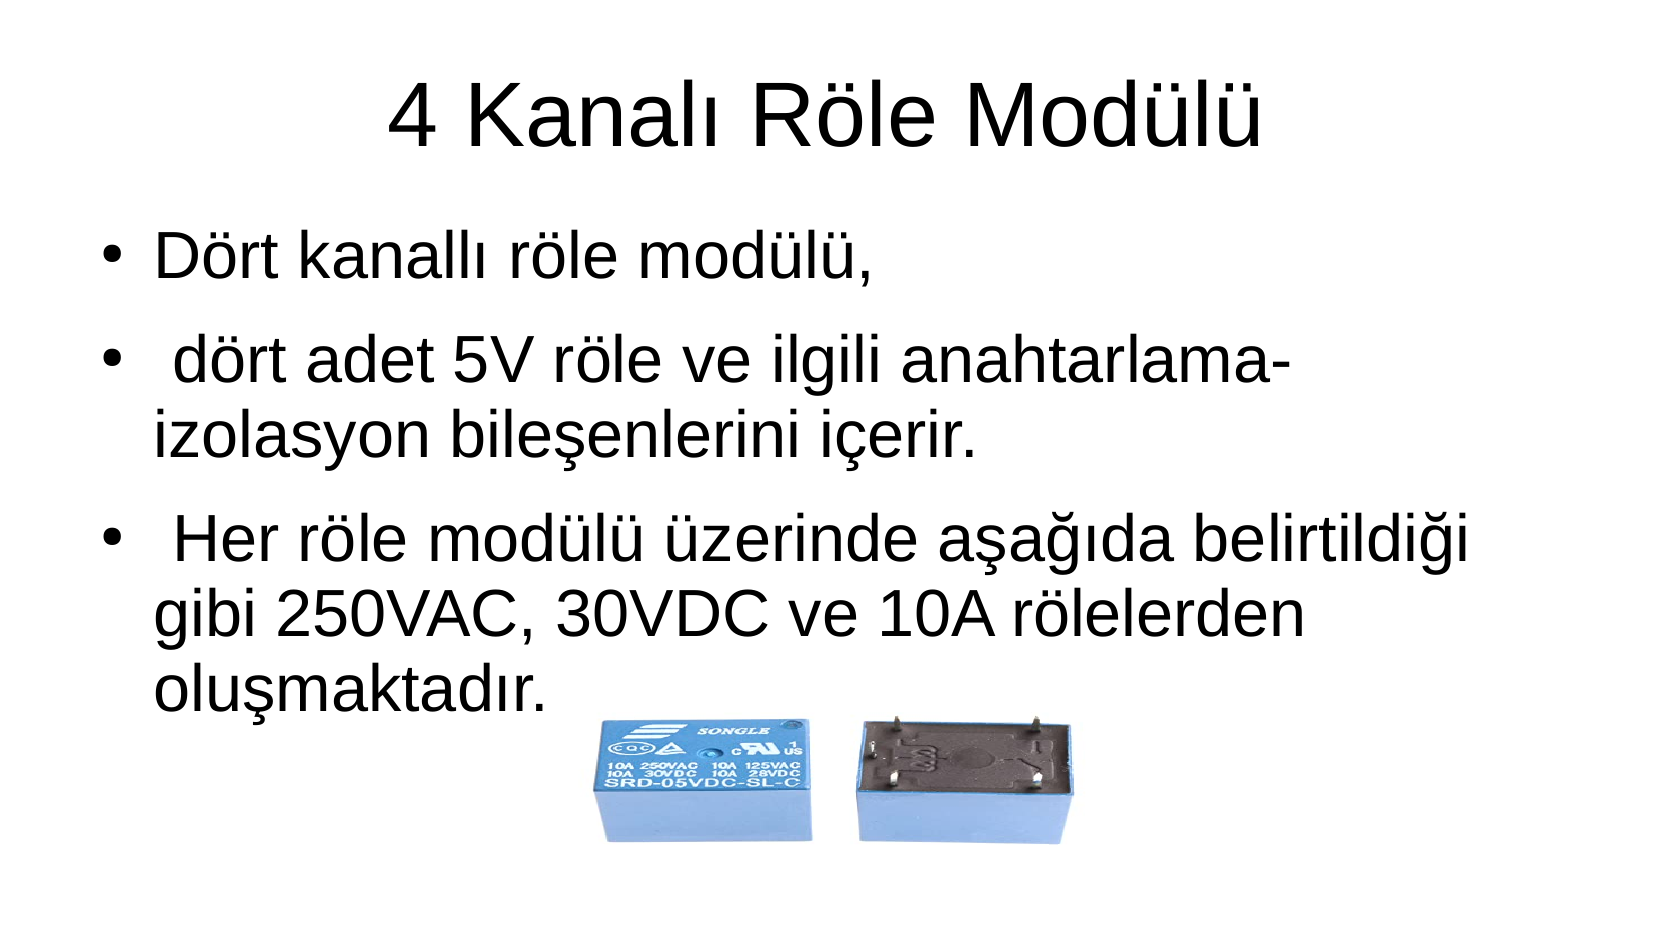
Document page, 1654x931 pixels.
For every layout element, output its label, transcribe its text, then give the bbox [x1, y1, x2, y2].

picture [562, 637, 1126, 931]
list Dört kanallı röle modülü, dört adet 5V röle ve ilgili anahtarlama-izolasyon bileşenlerini içerir. Her röle modülü üzerinde aşağıda belirtildiği gibi 250VAC, 30VDC ve 10A rölelerden oluşmaktadır. [82, 217, 1571, 758]
title 4 Kanalı Röle Modülü [82, 37, 1571, 193]
